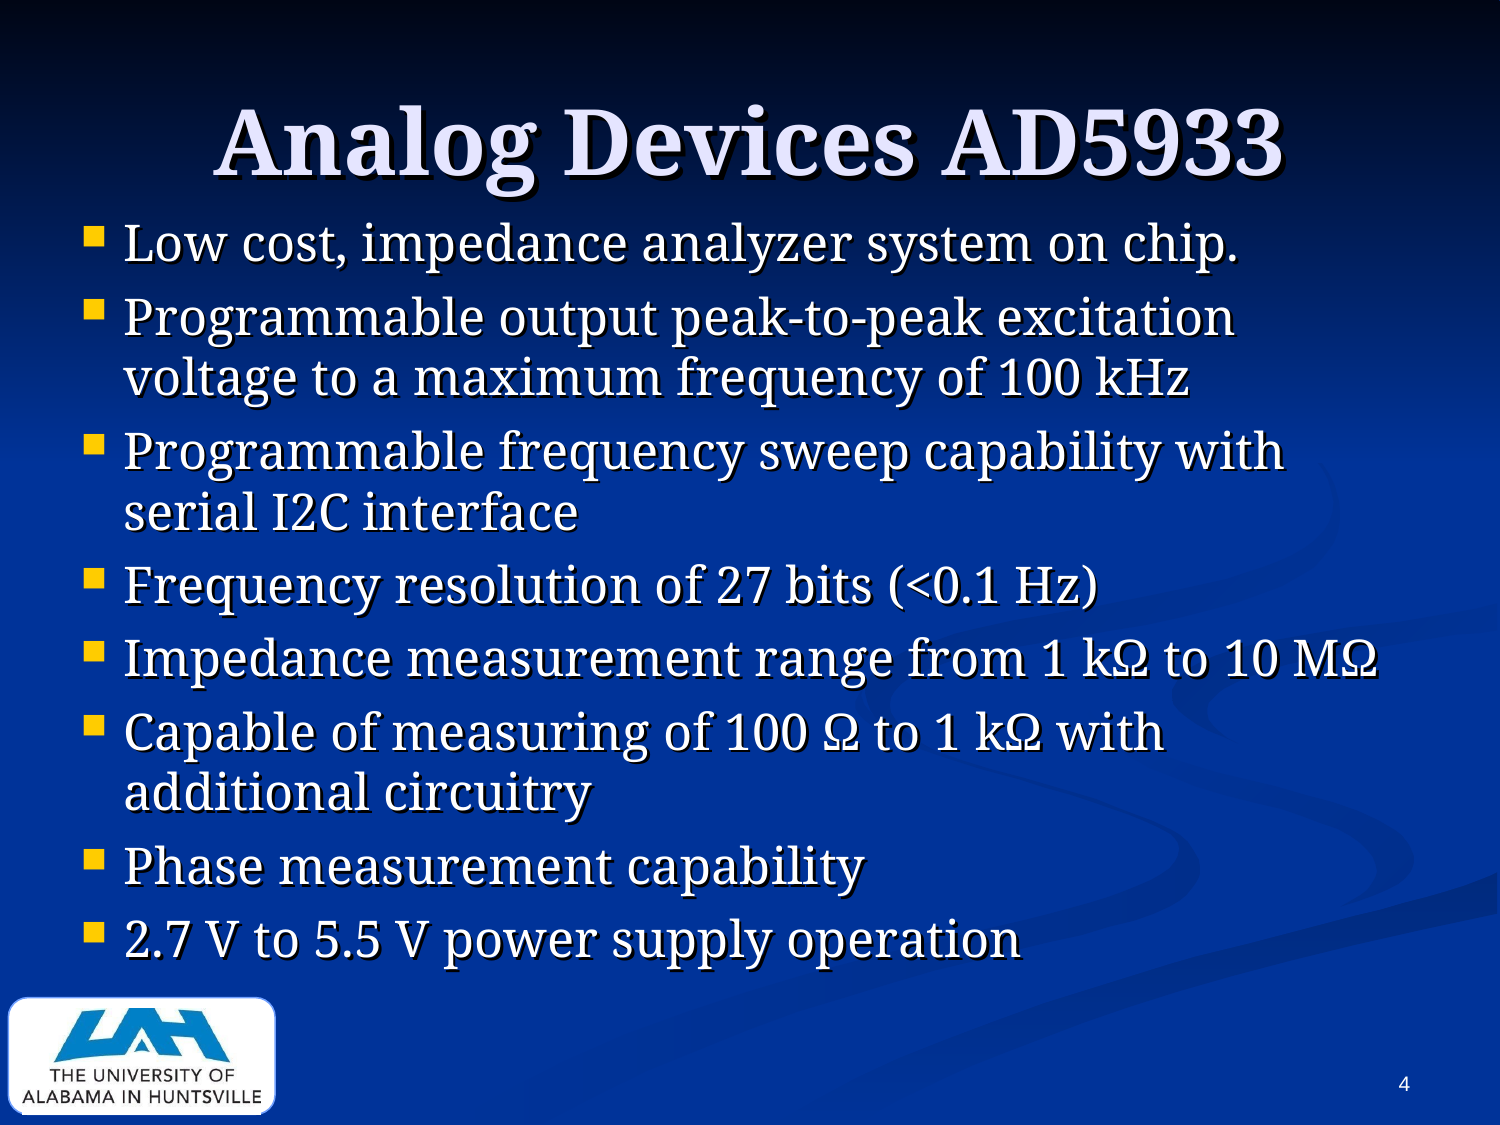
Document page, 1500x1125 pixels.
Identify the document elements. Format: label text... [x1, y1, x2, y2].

text_box <number> [1324, 1062, 1426, 1104]
title Analog Devices AD5933 [75, 45, 1426, 233]
picture [22, 1008, 261, 1115]
list Low cost, impedance analyzer system on chip. Programmable output peak-to-peak excitation voltage to a maximum frequency of 100 kHz Programmable frequency sweep capability with serial I2C interface Frequency resolution of 27 bits (<0.1 Hz) Impedance measurement range from 1 kΩ to 10 MΩ Capable of measuring of 100 Ω to 1 kΩ with additional circuitry Phase measurement capability 2.7 V to 5.5 V power supply operation [65, 203, 1416, 991]
